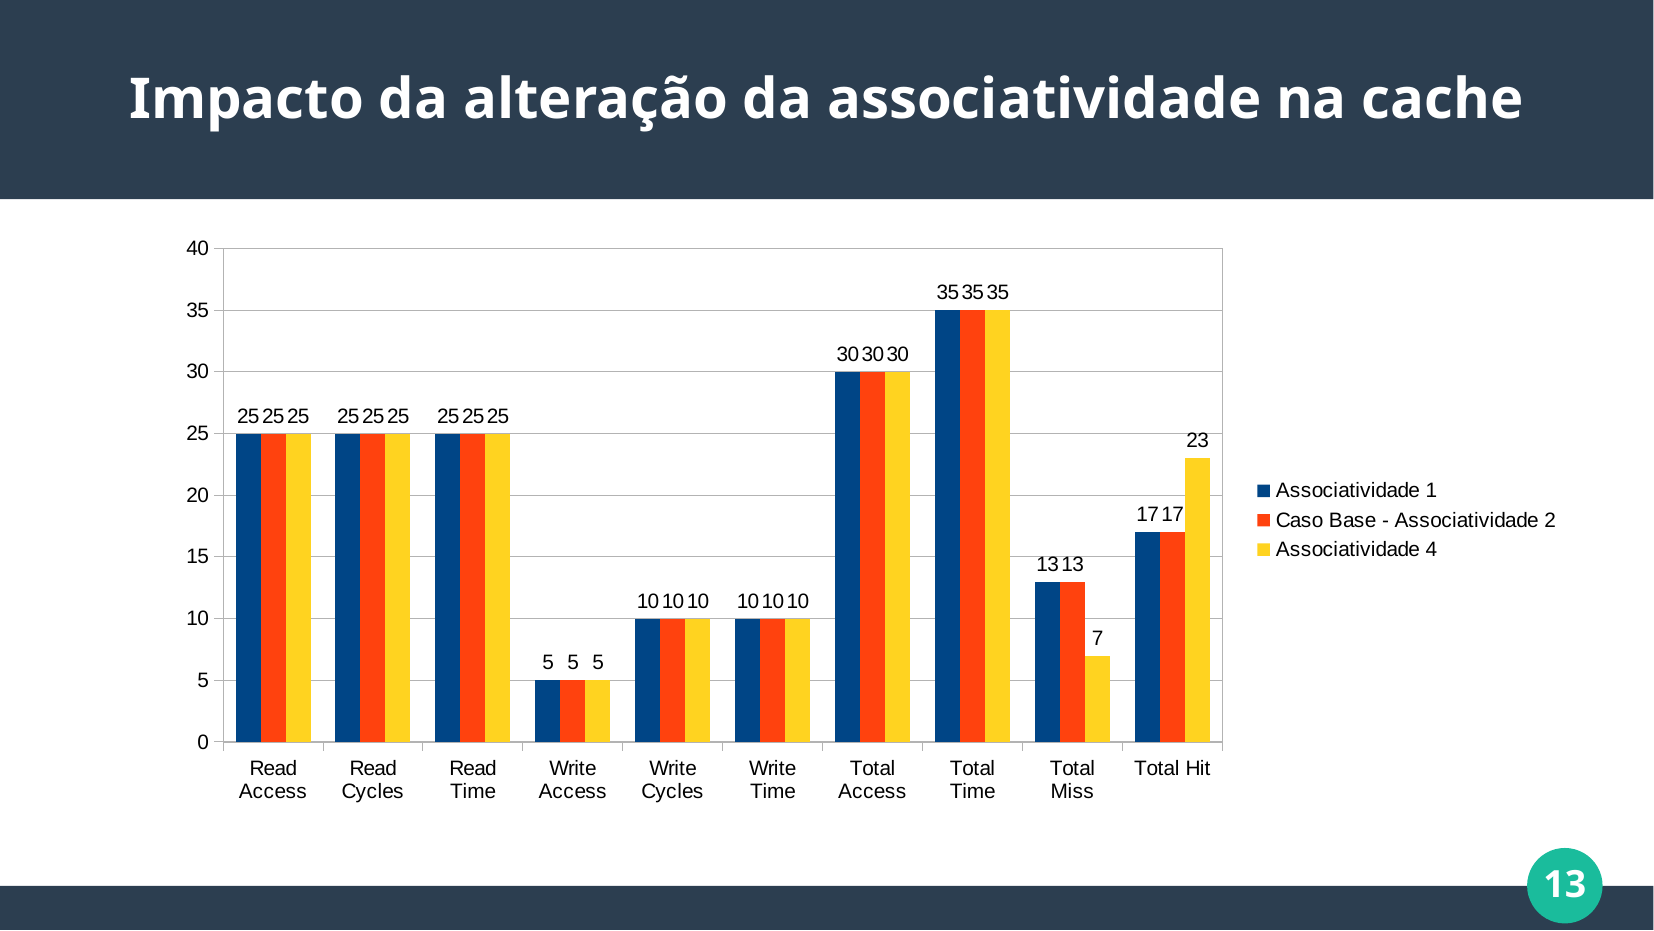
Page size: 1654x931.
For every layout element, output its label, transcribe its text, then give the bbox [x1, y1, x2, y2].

chart [158, 225, 1575, 816]
title Impacto da alteração da associatividade na cache [59, 37, 1595, 155]
